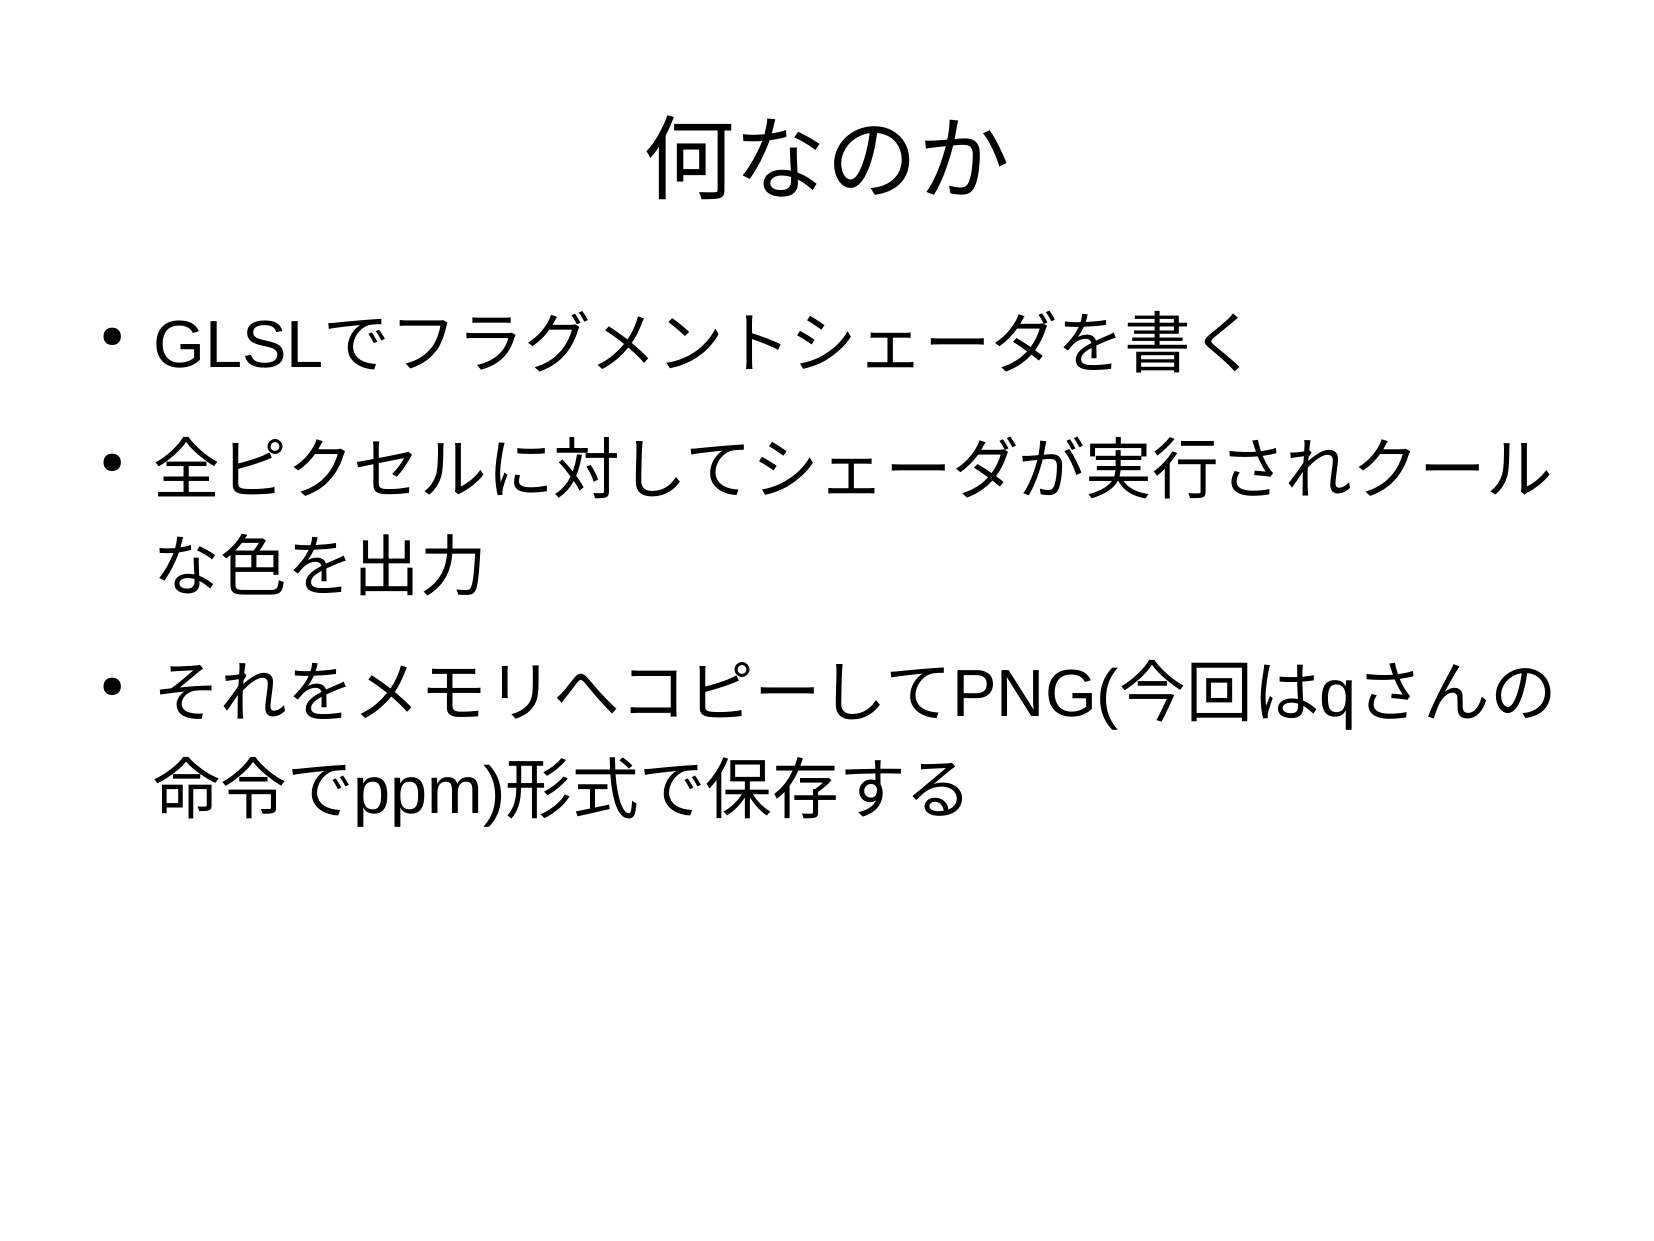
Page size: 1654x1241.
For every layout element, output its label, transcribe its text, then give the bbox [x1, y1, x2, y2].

list GLSLでフラグメントシェーダを書く 全ピクセルに対してシェーダが実行されクールな色を出力 それをメモリへコピーしてPNG(今回はqさんの命令でppm)形式で保存する [82, 290, 1571, 1010]
title 何なのか [82, 49, 1571, 257]
